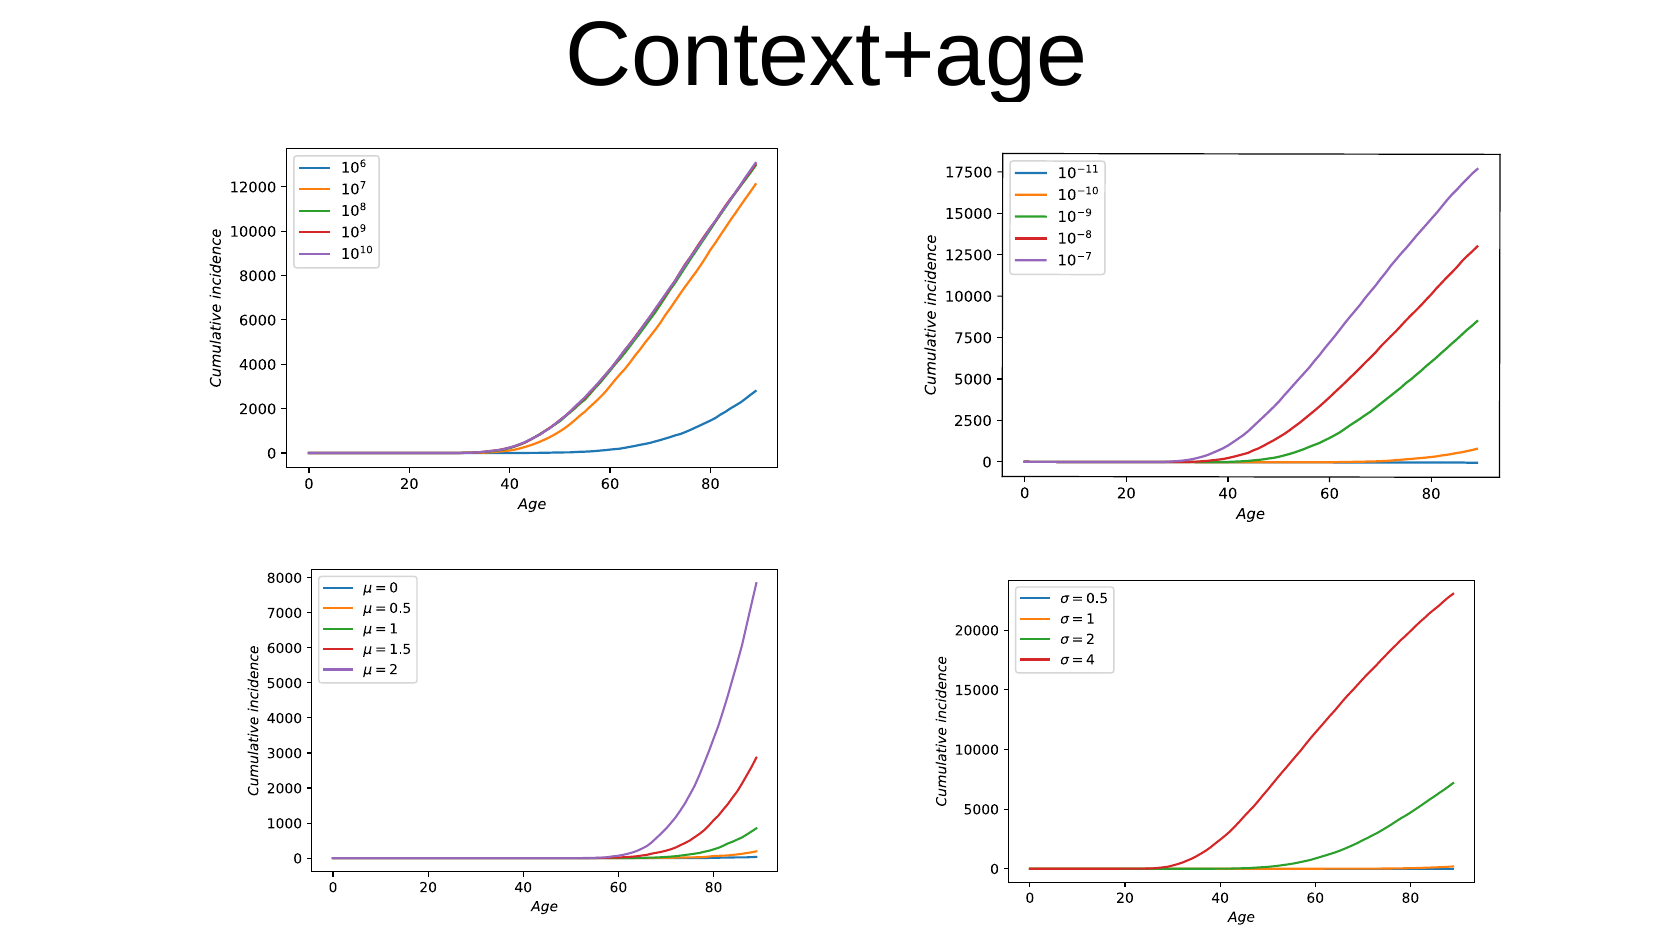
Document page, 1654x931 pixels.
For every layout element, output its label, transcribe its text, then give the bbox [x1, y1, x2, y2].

picture [206, 97, 842, 923]
title Context+age [82, 0, 1571, 132]
picture [921, 101, 1565, 931]
